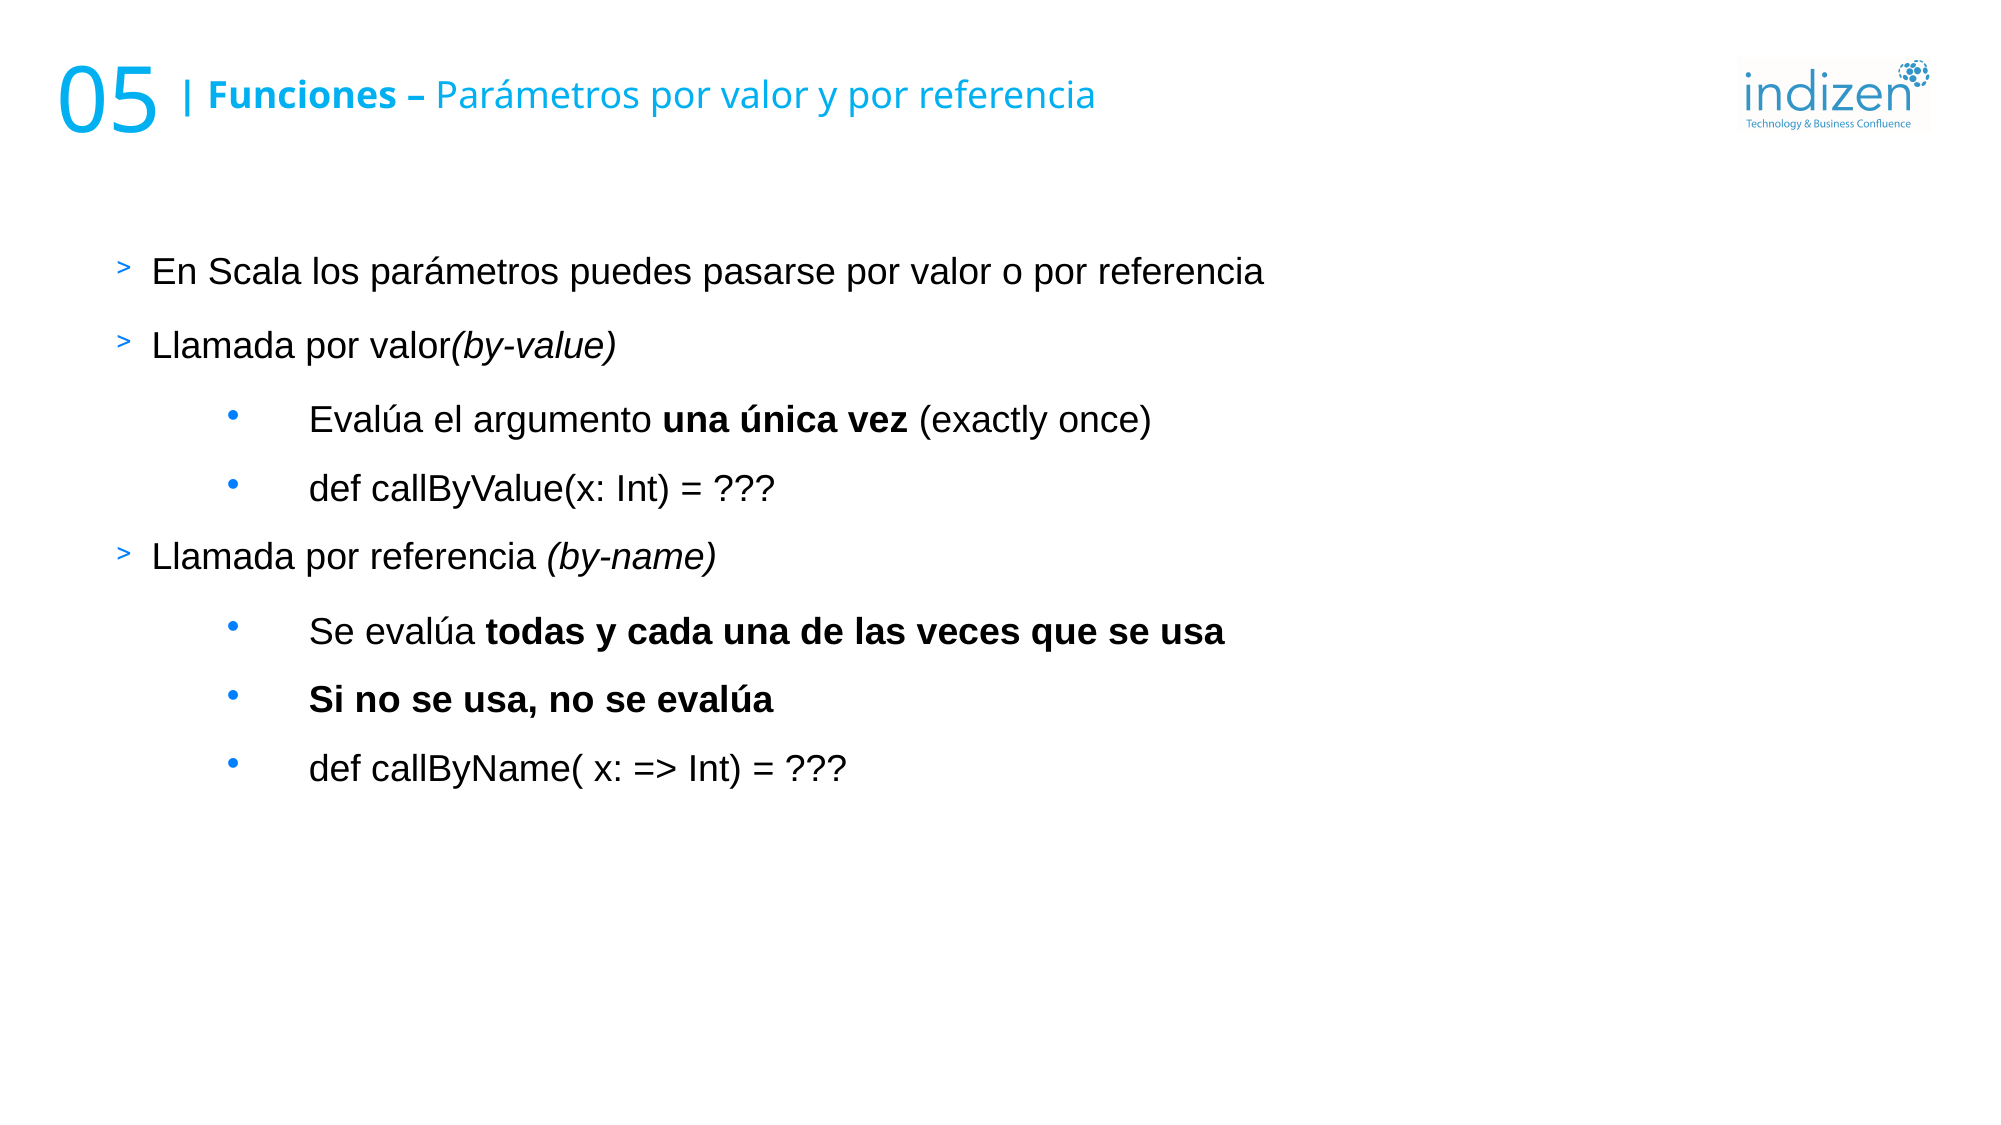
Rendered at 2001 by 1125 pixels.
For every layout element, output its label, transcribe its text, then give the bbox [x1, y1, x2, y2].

text_box | Funciones – Parámetros por valor y por referencia [157, 60, 1276, 126]
text_box 05 [41, 45, 1392, 127]
picture [1737, 57, 1931, 133]
text_box 05 [69, 72, 96, 126]
list En Scala los parámetros puedes pasarse por valor o por referencia Llamada por valor(by-value) Evalúa el argumento una única vez (exactly once) def callByValue(x: Int) = ??? Llamada por referencia (by-name) Se evalúa todas y cada una de las veces que se usa Si no se usa, no se evalúa def callByName( x: => Int) = ??? [116, 244, 1878, 1040]
